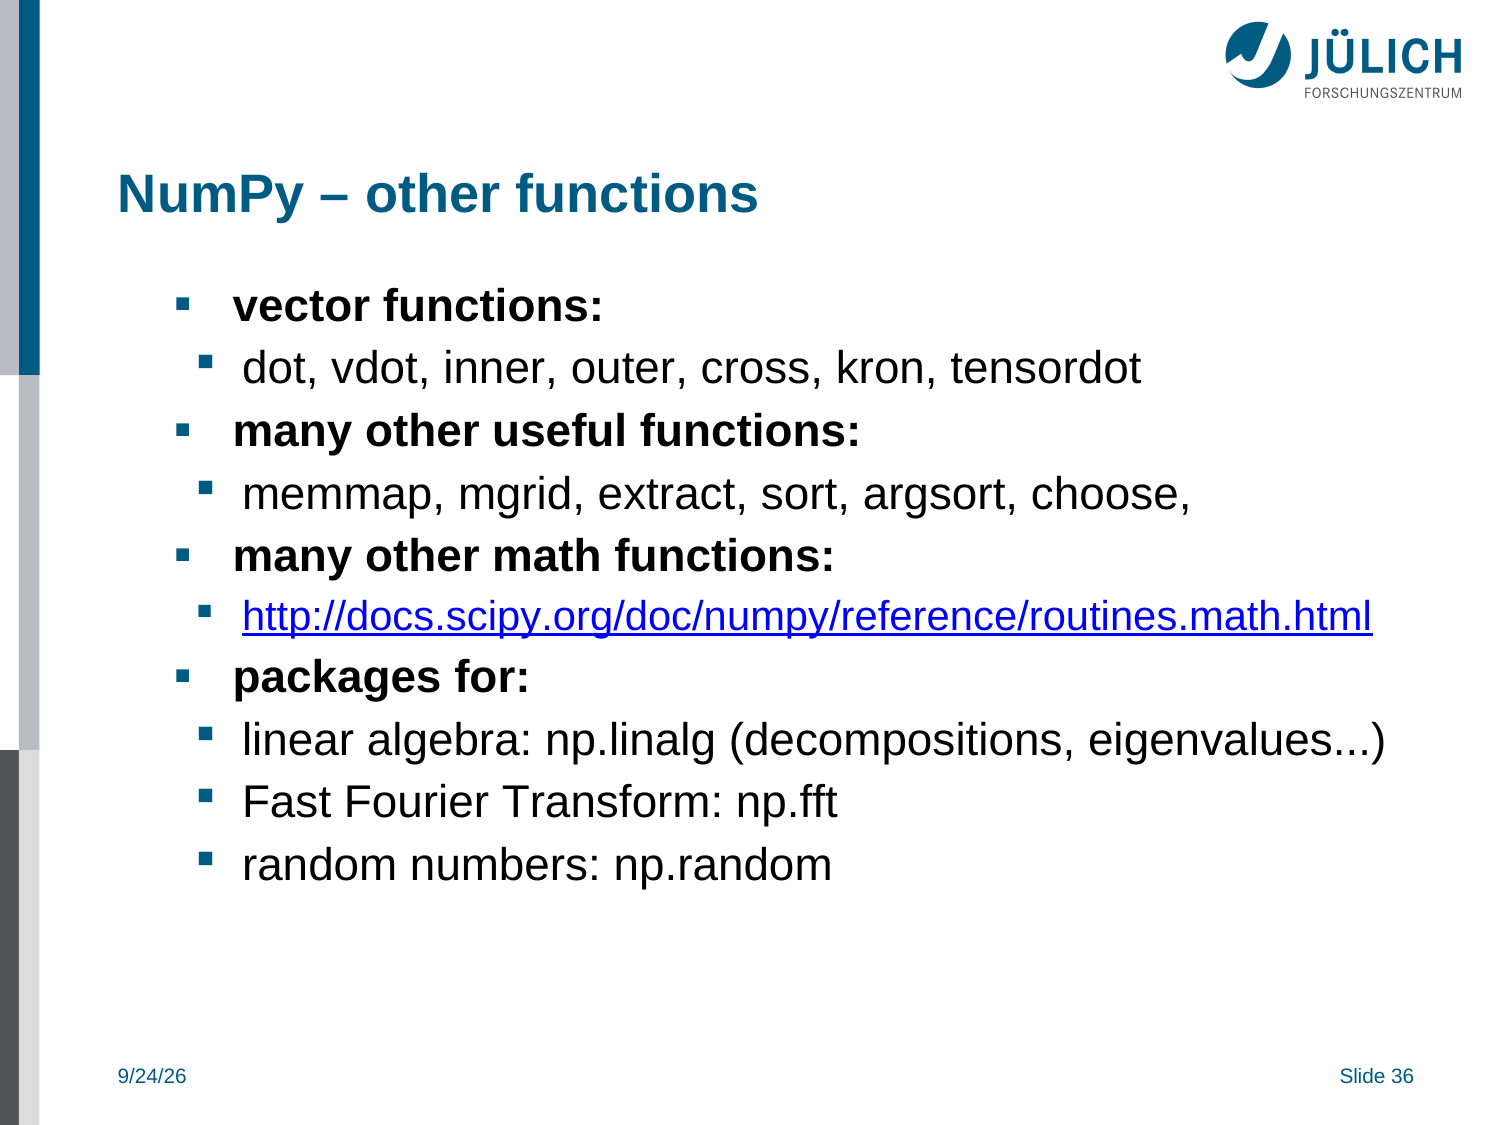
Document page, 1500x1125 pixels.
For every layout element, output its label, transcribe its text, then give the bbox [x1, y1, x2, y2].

picture [1224, 20, 1461, 98]
title NumPy – other functions [117, 99, 1393, 288]
list vector functions: dot, vdot, inner, outer, cross, kron, tensordot many other useful functions: memmap, mgrid, extract, sort, argsort, choose, many other math functions: http://docs.scipy.org/doc/numpy/reference/routines.math.html packages for: linear algebra: np.linalg (decompositions, eigenvalues...) Fast Fourier Transform: np.fft random numbers: np.random [120, 279, 1396, 955]
